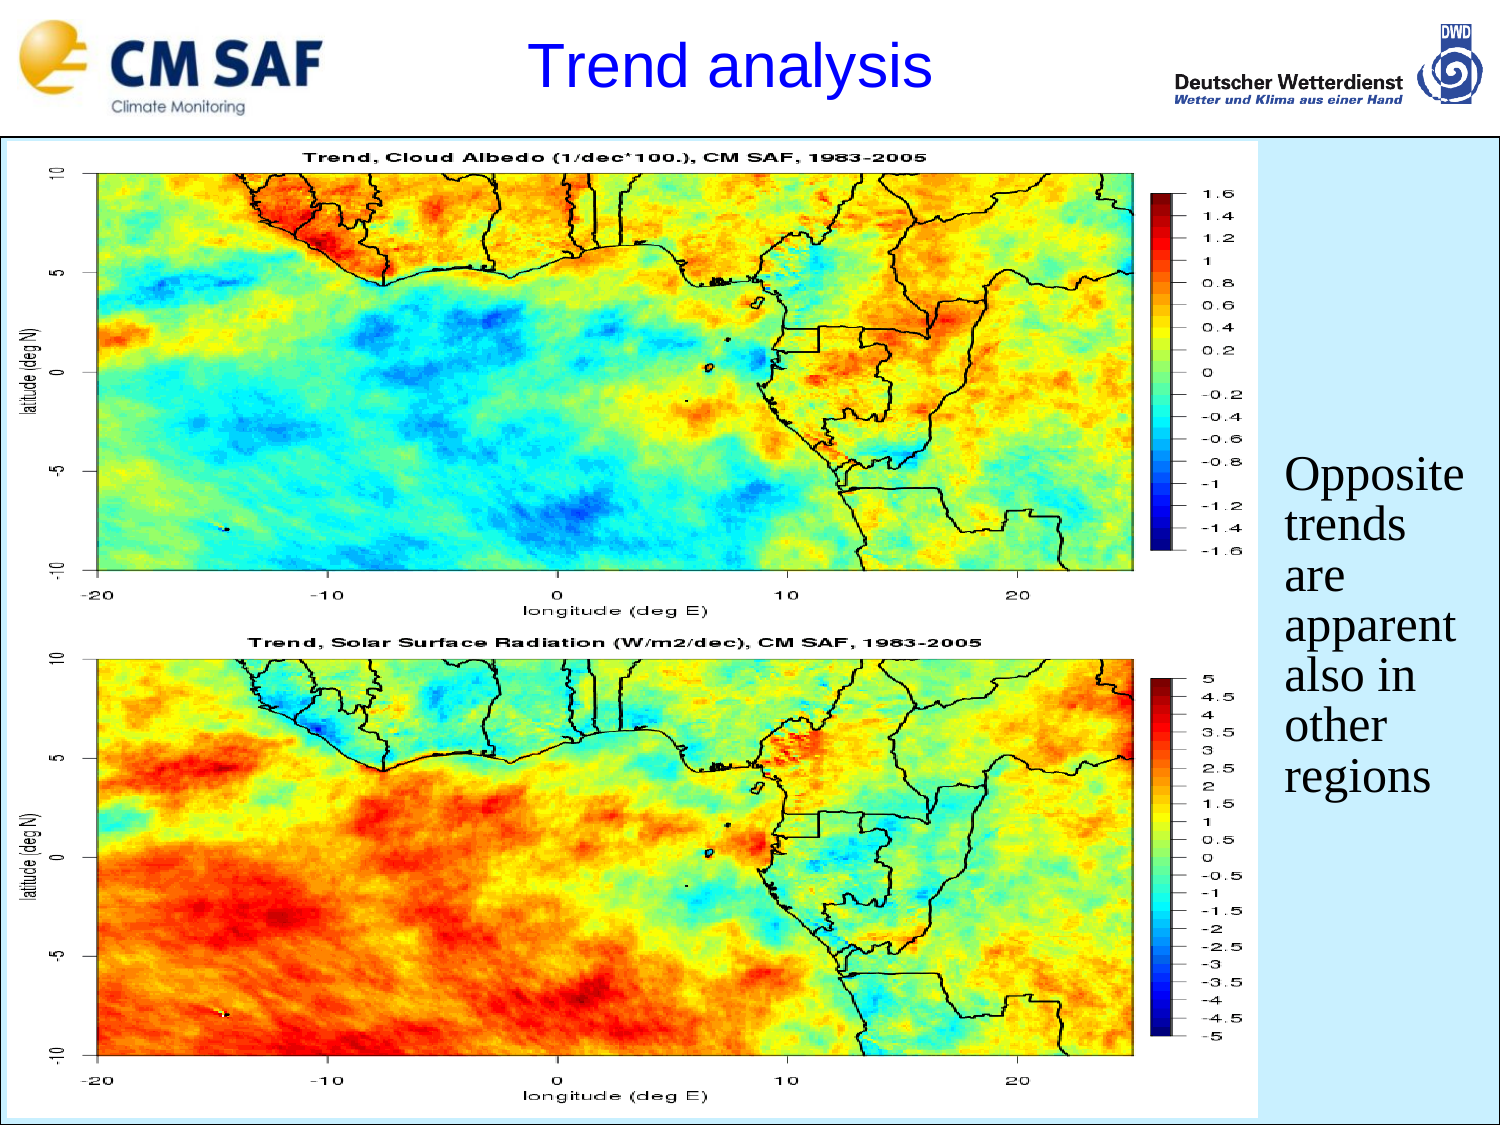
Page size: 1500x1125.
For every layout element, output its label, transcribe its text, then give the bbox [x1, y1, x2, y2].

picture [1175, 24, 1483, 104]
picture [17, 19, 325, 117]
text_box Trend analysis [312, 35, 1132, 114]
picture [7, 141, 1258, 1118]
text_box Opposite trends are apparent also in other regions [1269, 442, 1495, 810]
